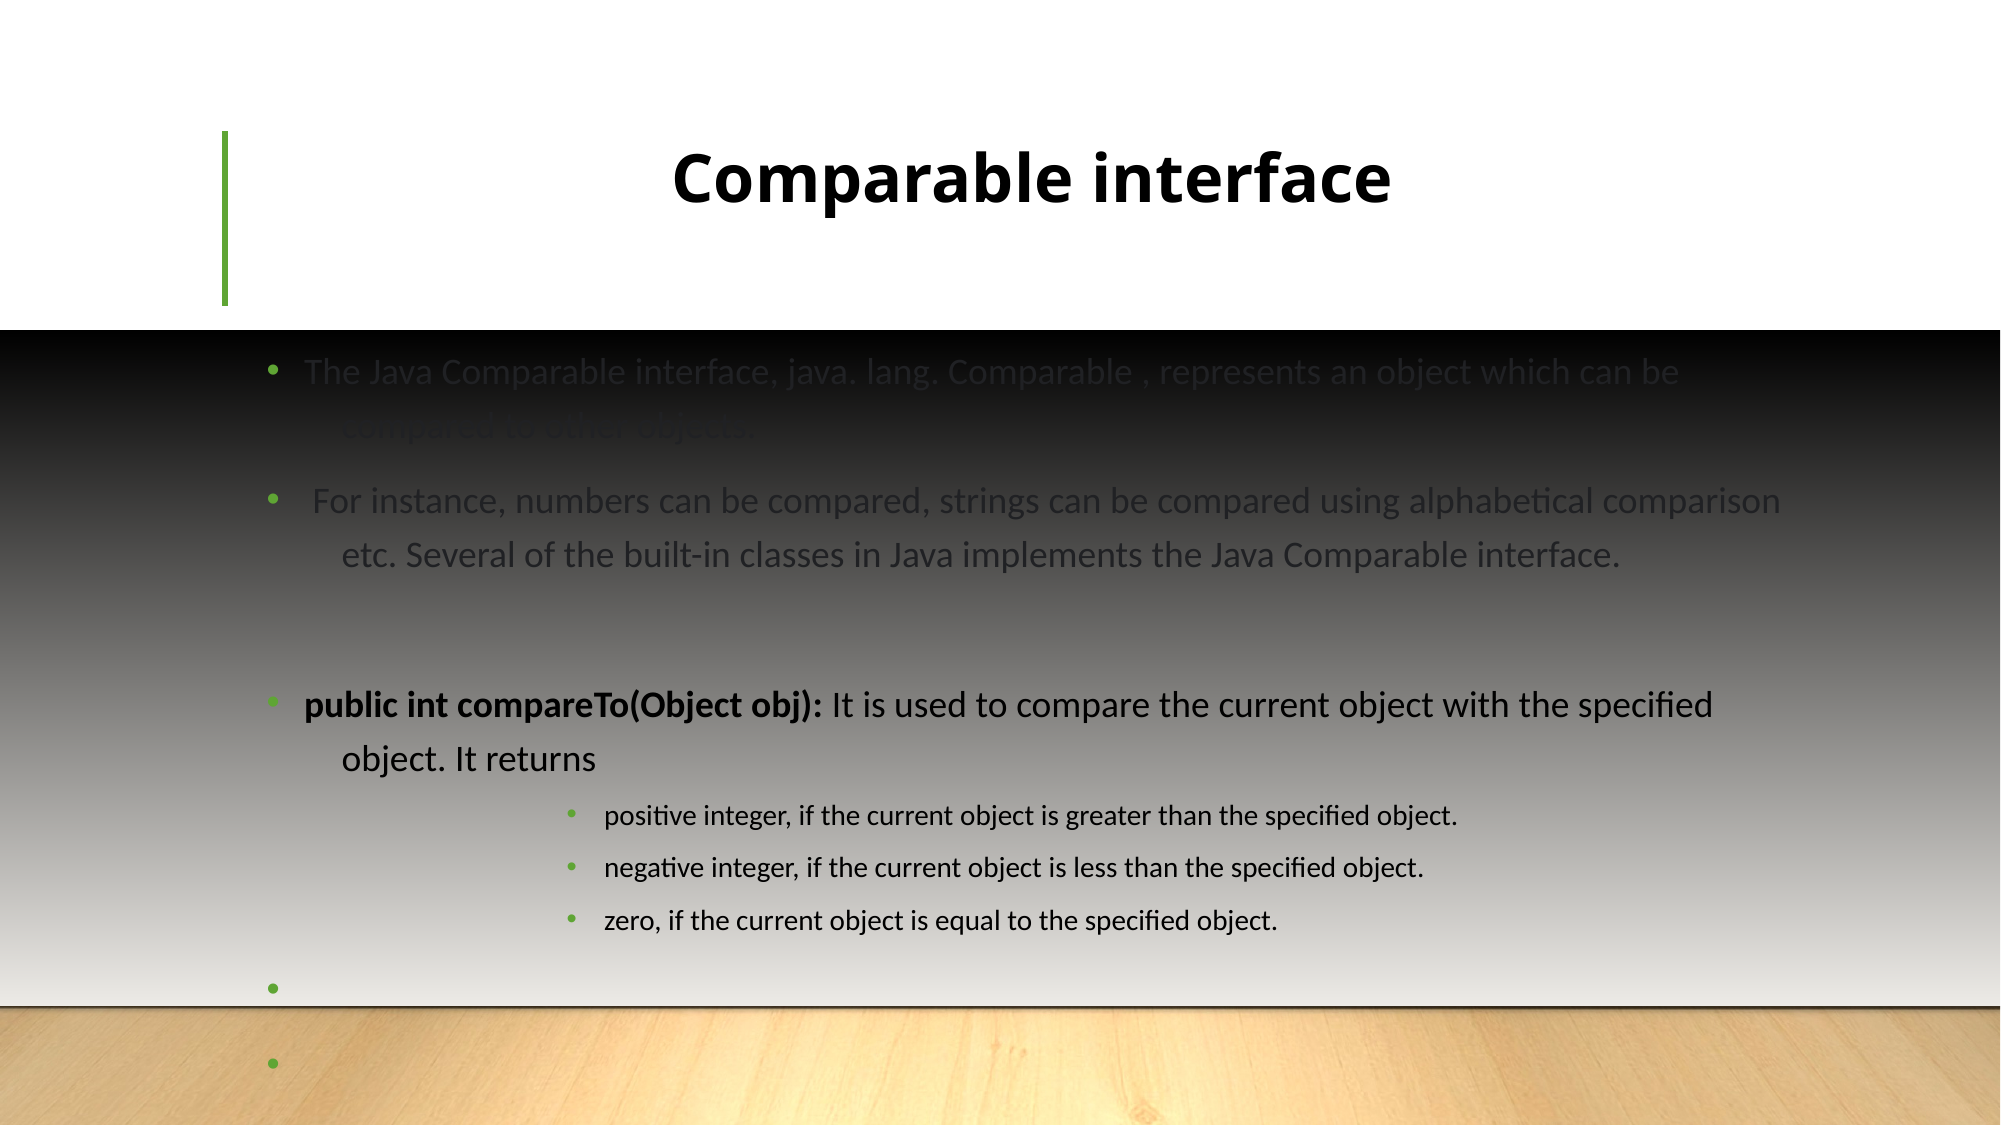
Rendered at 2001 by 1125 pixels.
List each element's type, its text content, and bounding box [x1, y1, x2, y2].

list The Java Comparable interface, java. lang. Comparable , represents an object which can be compared to other objects. For instance, numbers can be compared, strings can be compared using alphabetical comparison etc. Several of the built-in classes in Java implements the Java Comparable interface. public int compareTo(Object obj): It is used to compare the current object with the specified object. It returns positive integer, if the current object is greater than the specified object. negative integer, if the current object is less than the specified object. zero, if the current object is equal to the specified object. [251, 330, 1814, 966]
title Comparable interface [251, 131, 1814, 305]
